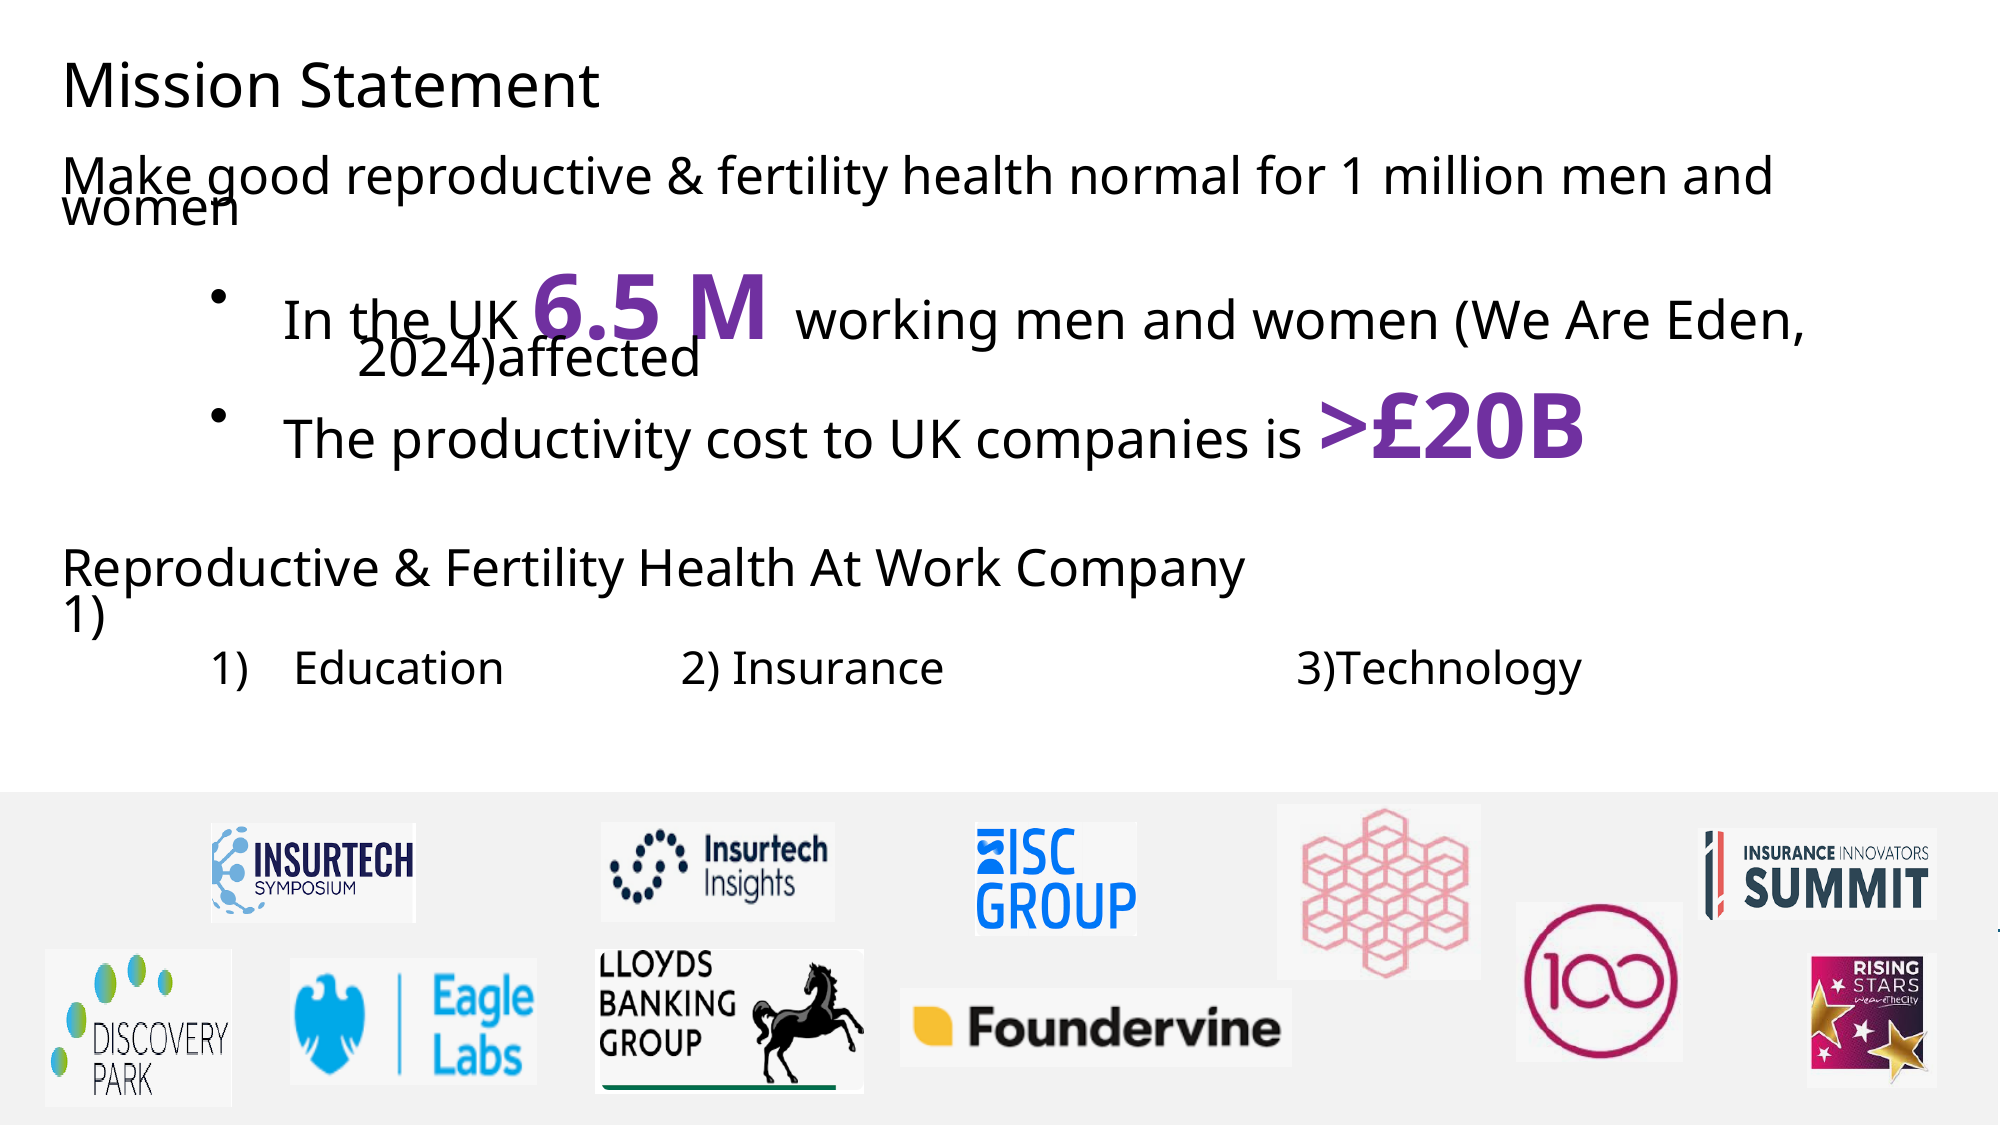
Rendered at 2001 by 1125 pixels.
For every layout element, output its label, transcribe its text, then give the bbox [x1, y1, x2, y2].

picture [1516, 902, 1683, 1062]
picture [1277, 804, 1481, 980]
picture [595, 949, 864, 1094]
picture [601, 822, 835, 922]
text_box Mission Statement Make good reproductive & fertility health normal for 1 million men and women In the UK 6.5 M working men and women (We Are Eden, 2024)affected The productivity cost to UK companies is >£20B Reproductive & Fertility Health At Work Company Education 2) Insurance 3)Technology [45, 58, 1987, 700]
picture [975, 822, 1137, 936]
picture [211, 823, 416, 923]
picture [45, 949, 232, 1107]
picture [1697, 828, 1937, 920]
picture [290, 958, 537, 1085]
text_box [0, 794, 1997, 1123]
picture [900, 988, 1292, 1067]
picture [1807, 953, 1937, 1088]
